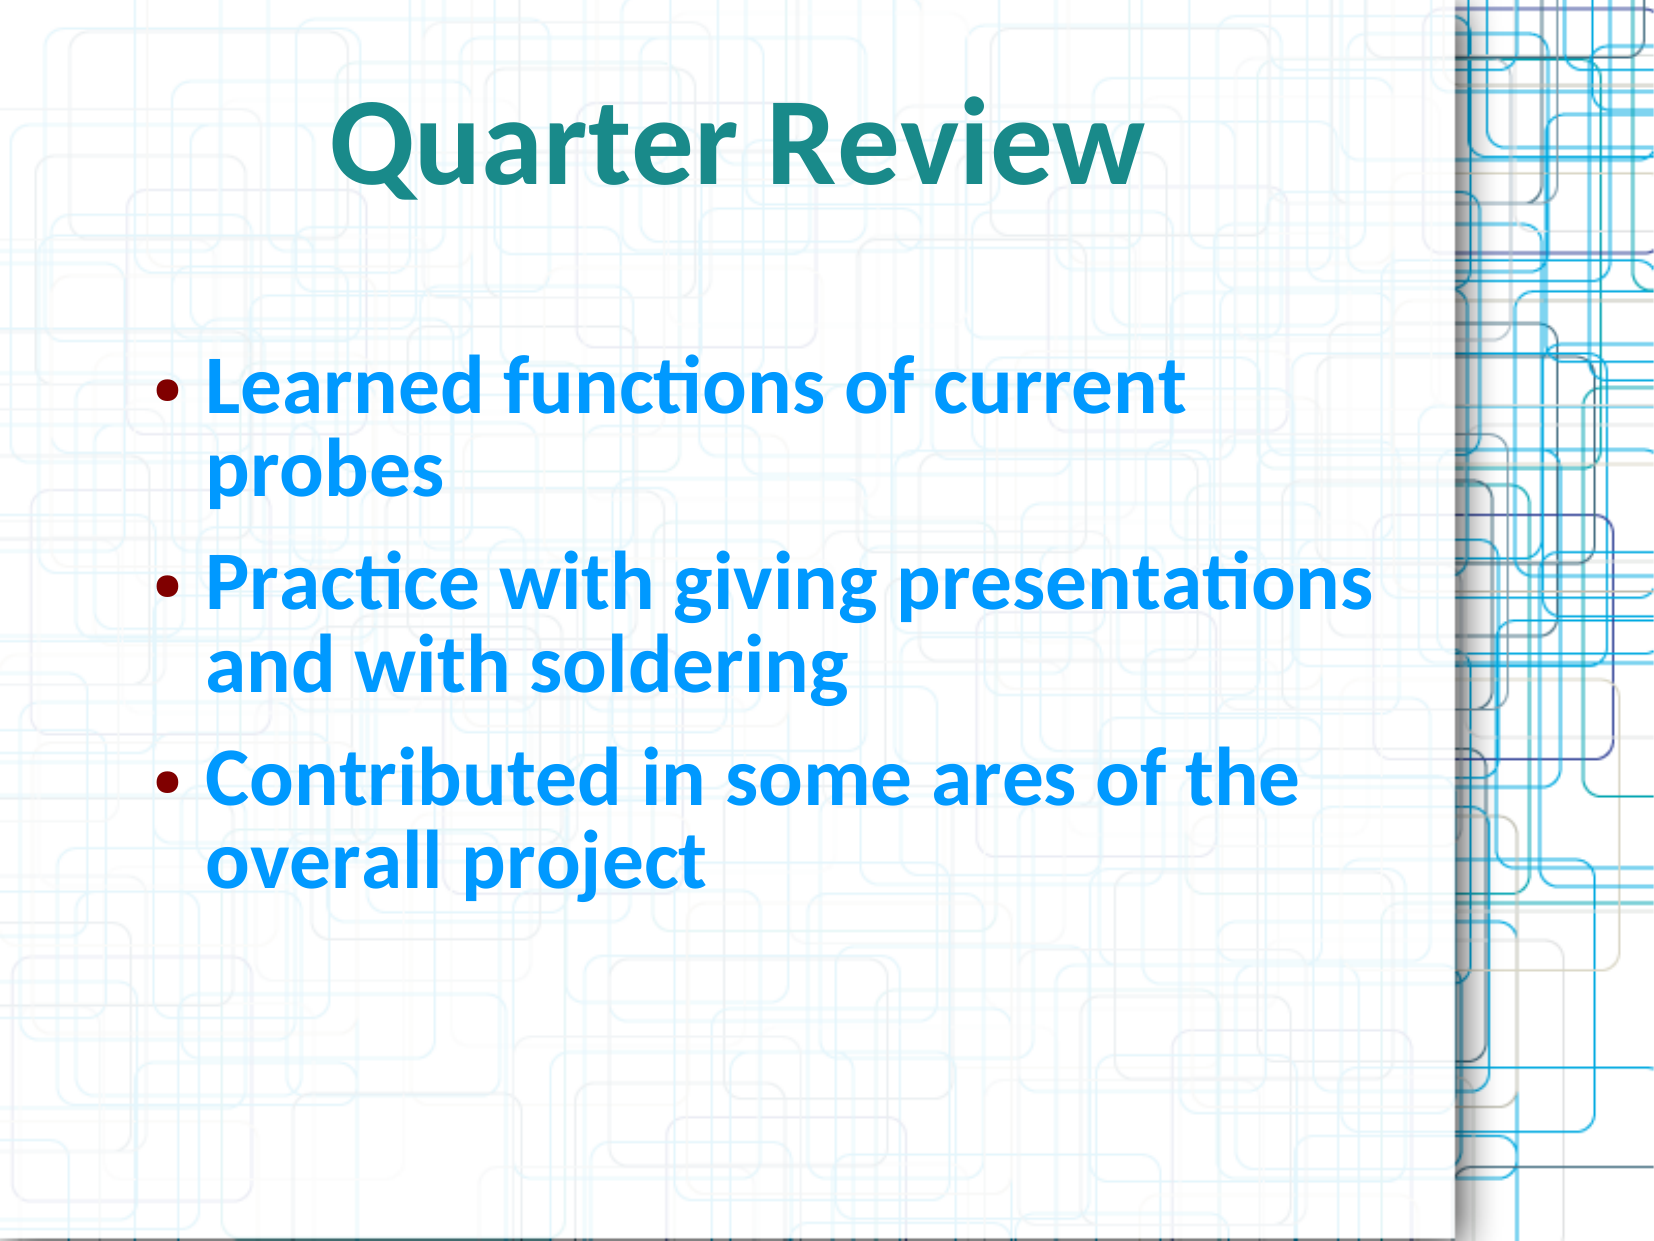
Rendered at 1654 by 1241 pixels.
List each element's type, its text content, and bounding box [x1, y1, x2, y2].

list Learned functions of current probes Practice with giving presentations and with soldering Contributed in some ares of the overall project [135, 350, 1426, 1133]
picture [0, 0, 1654, 1241]
title Quarter Review [59, 49, 1418, 257]
